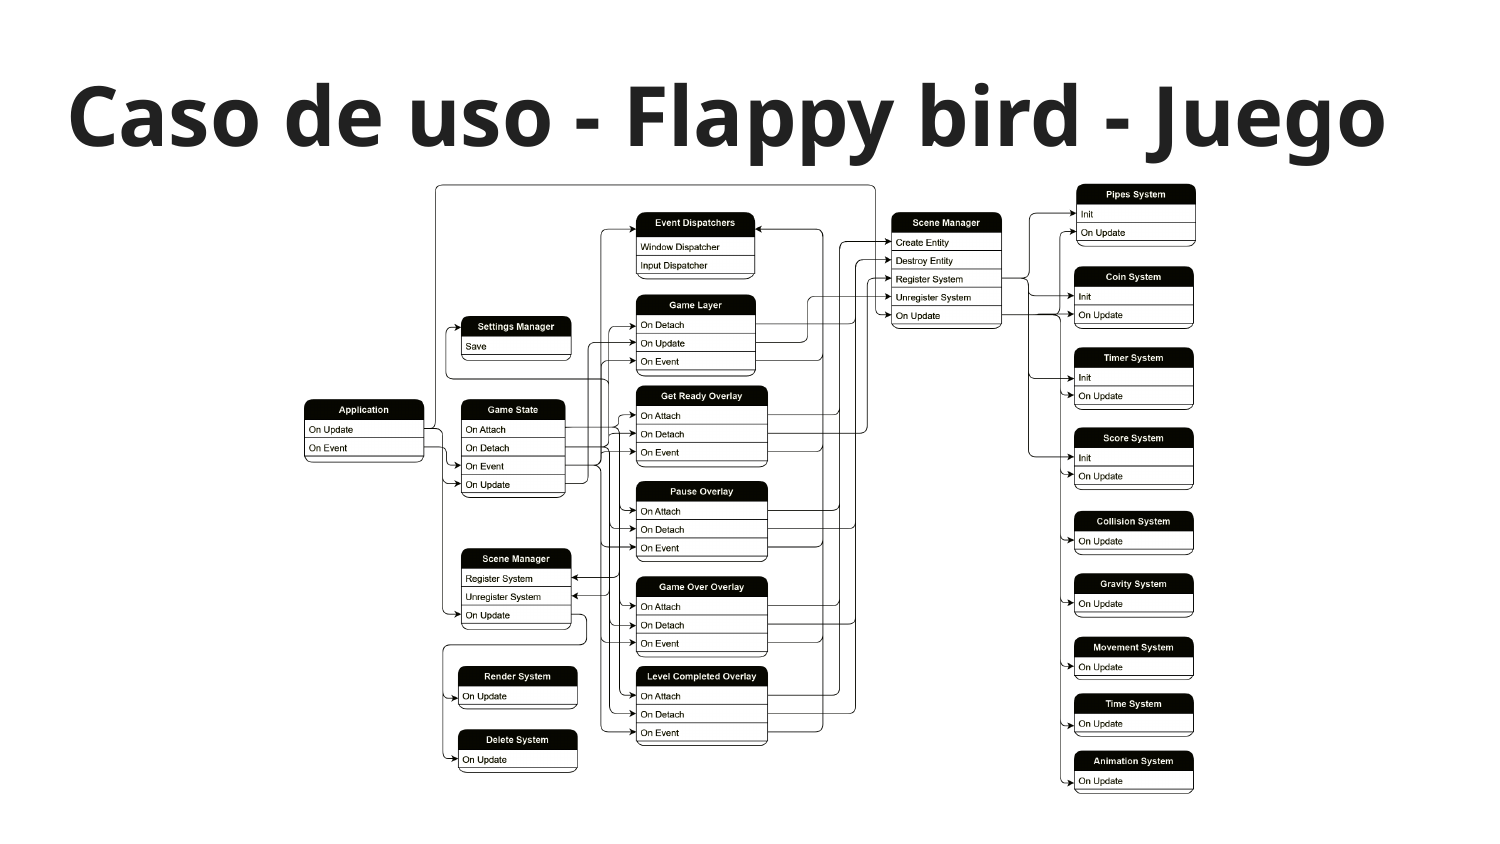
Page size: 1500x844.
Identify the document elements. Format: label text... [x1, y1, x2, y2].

title Caso de uso - Flappy bird - Juego [51, 48, 1449, 180]
picture [304, 179, 1196, 794]
